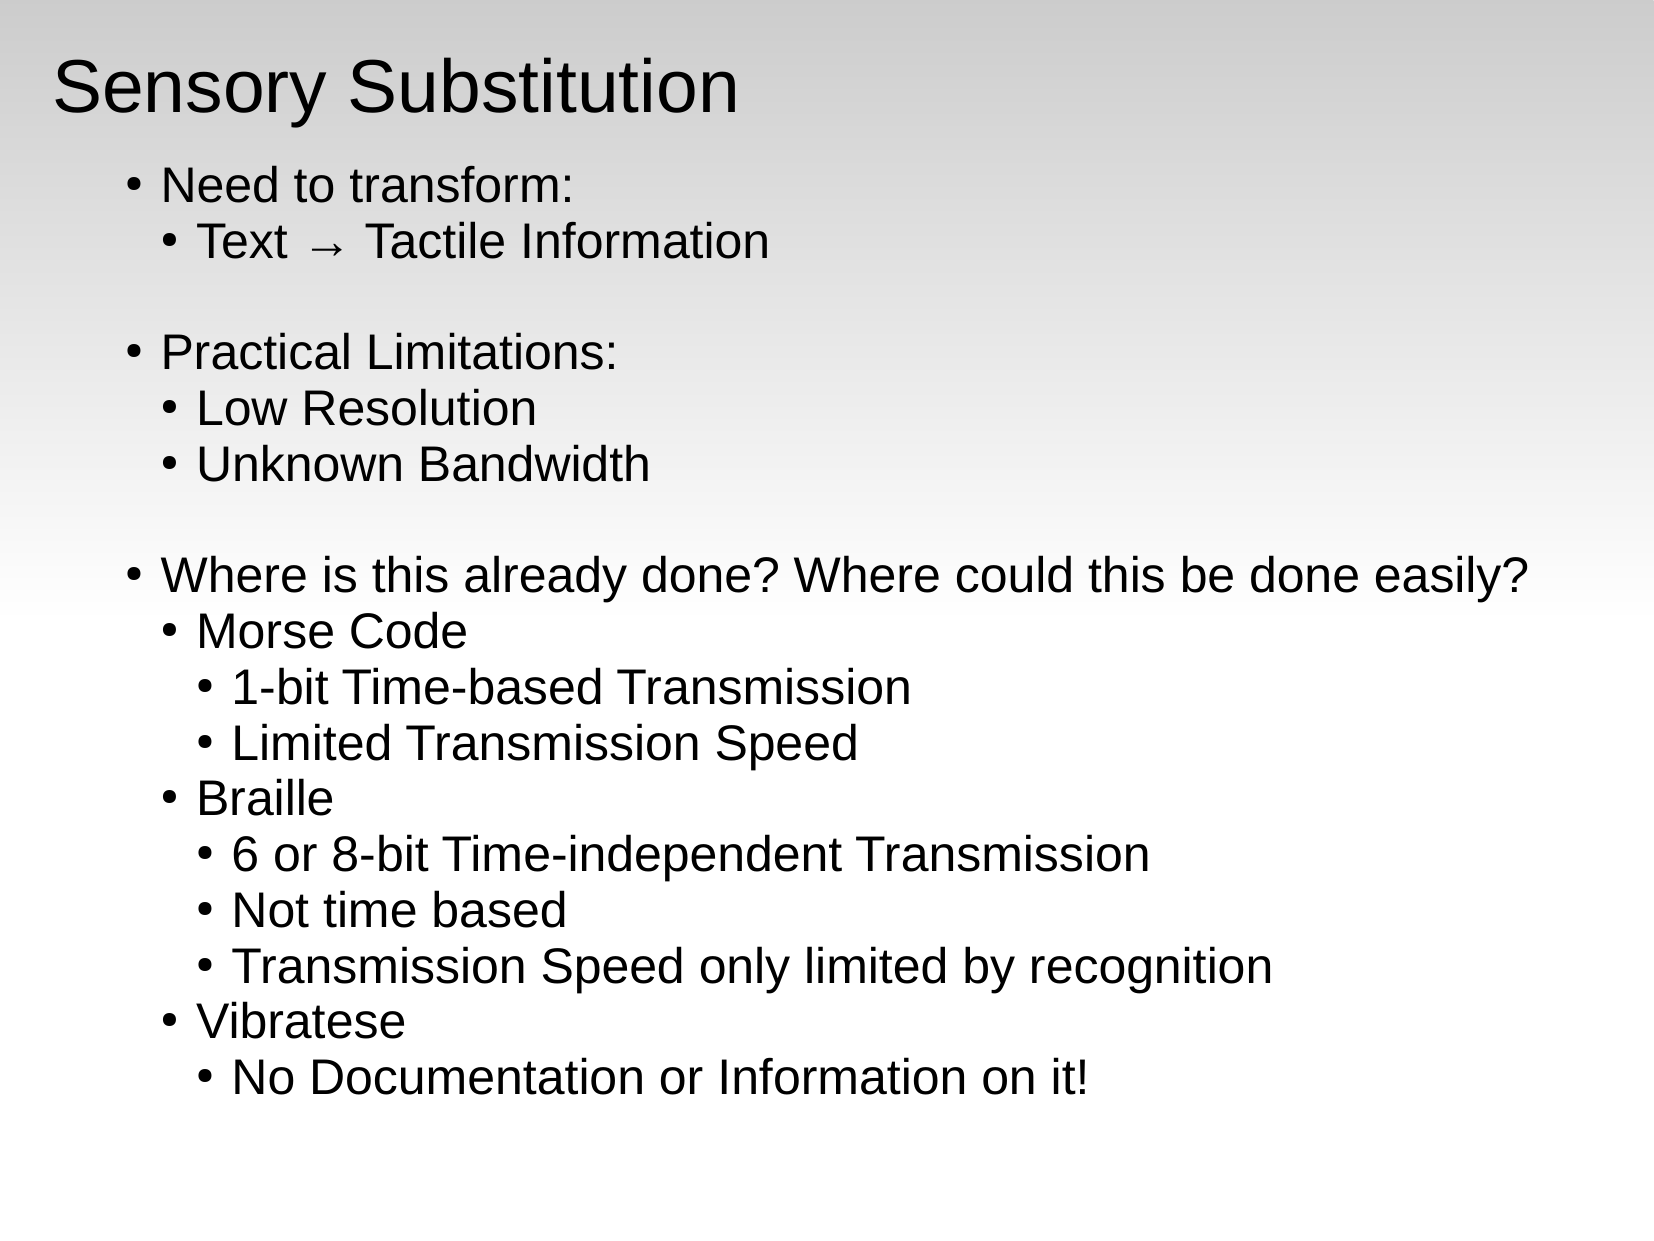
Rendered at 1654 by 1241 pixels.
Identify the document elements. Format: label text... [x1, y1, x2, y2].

text_box Need to transform: Text → Tactile Information Practical Limitations: Low Resolution Unknown Bandwidth Where is this already done? Where could this be done easily? Morse Code 1-bit Time-based Transmission Limited Transmission Speed Braille 6 or 8-bit Time-independent Transmission Not time based Transmission Speed only limited by recognition Vibratese No Documentation or Information on it! [75, 150, 1576, 1163]
text_box Sensory Substitution [37, 37, 755, 137]
